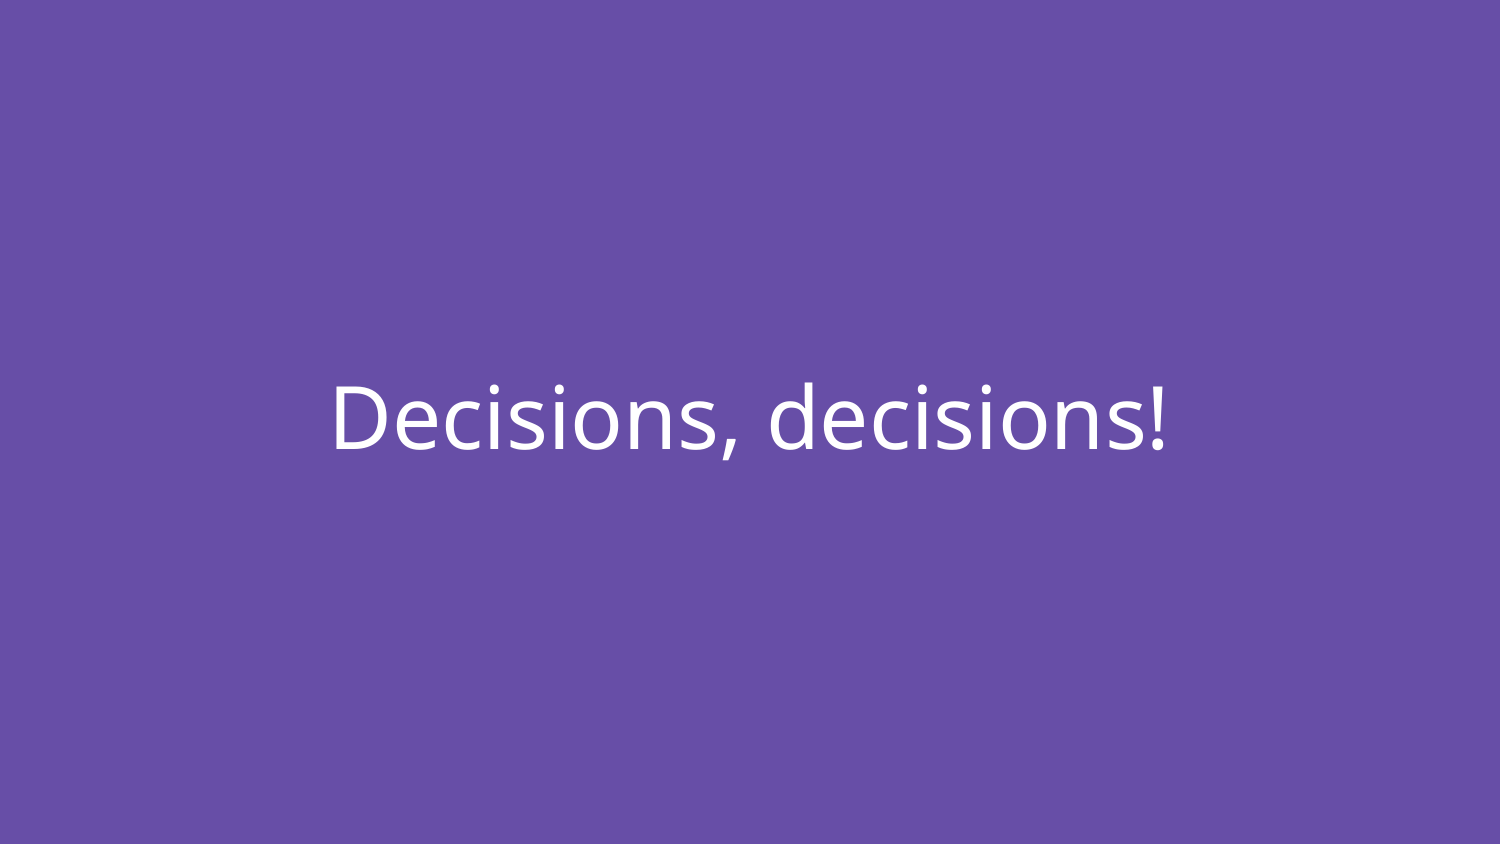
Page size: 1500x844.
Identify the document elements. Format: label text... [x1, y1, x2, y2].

title Decisions, decisions! [75, 58, 1425, 771]
